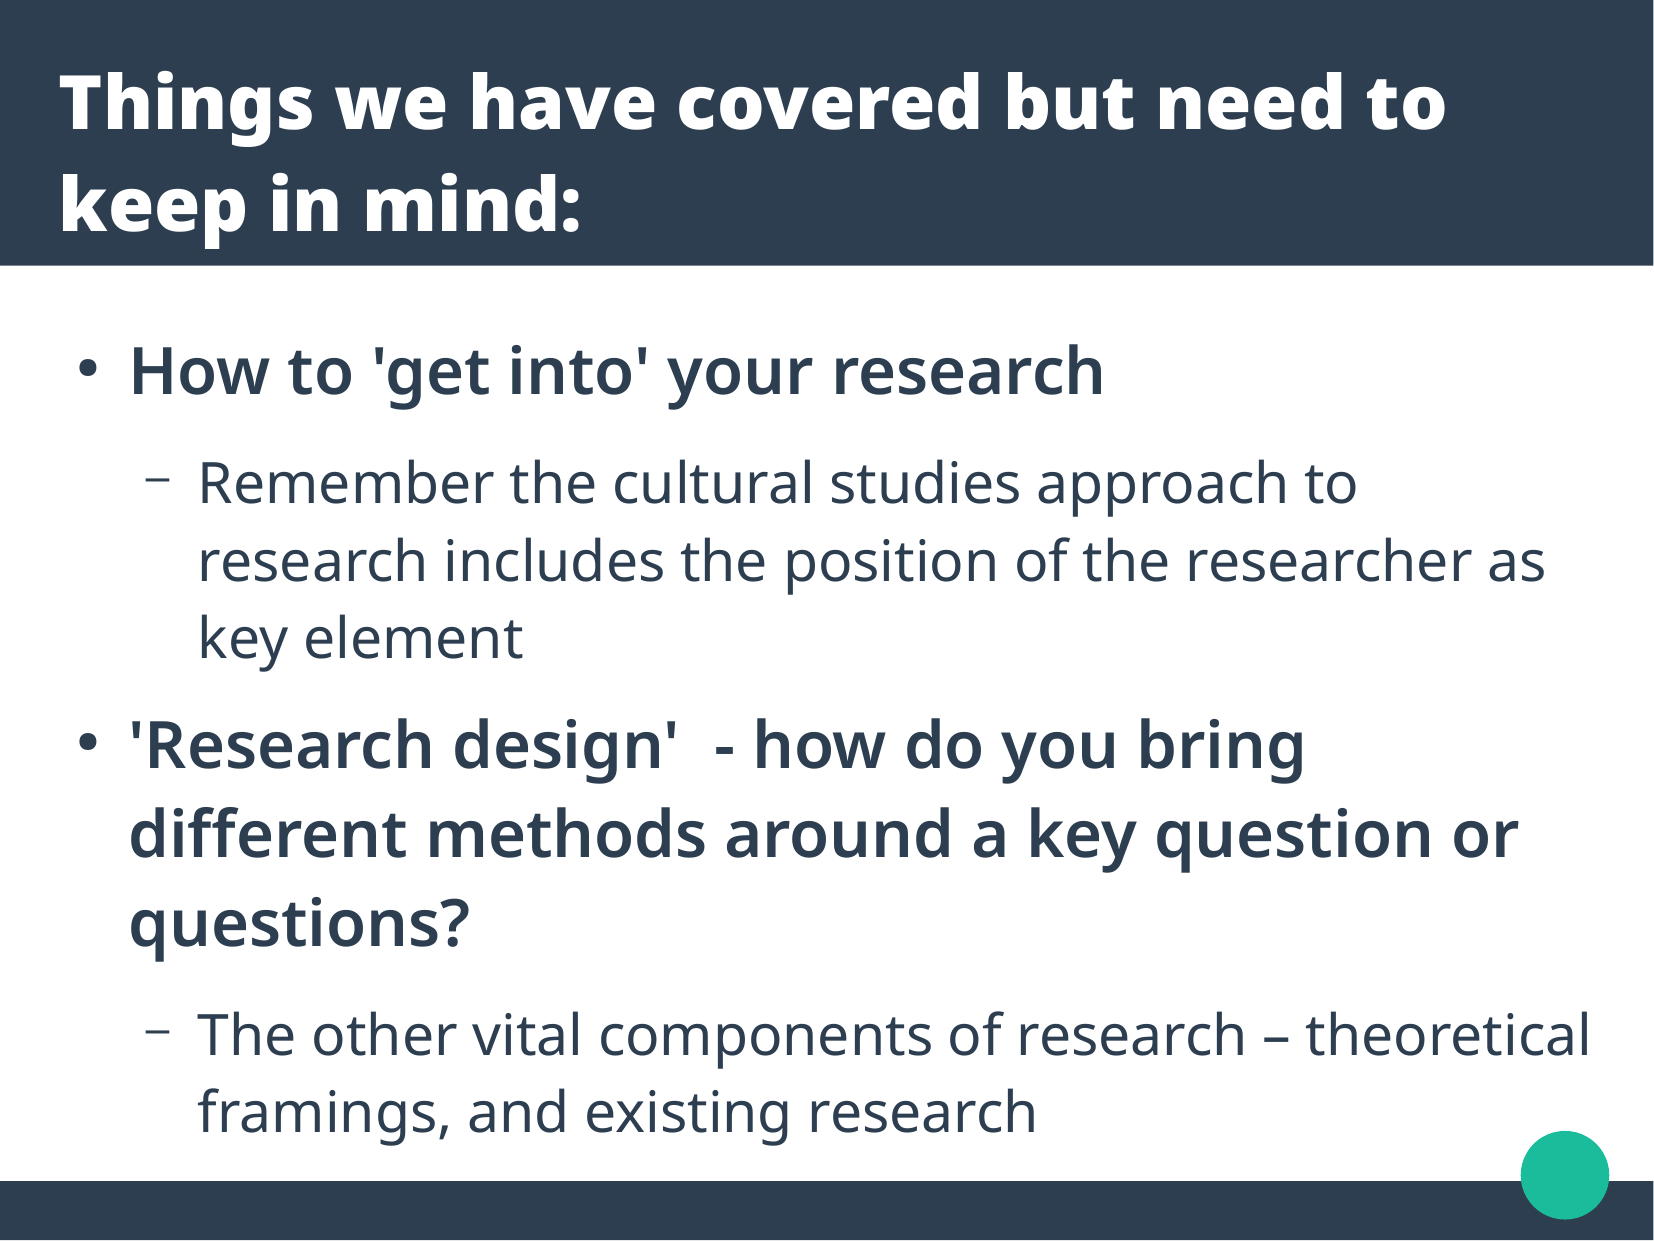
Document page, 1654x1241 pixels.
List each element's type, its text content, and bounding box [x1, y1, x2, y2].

title Things we have covered but need to keep in mind: [59, 49, 1595, 207]
list How to 'get into' your research Remember the cultural studies approach to research includes the position of the researcher as key element 'Research design' - how do you bring different methods around a key question or questions? The other vital components of research – theoretical framings, and existing research [59, 324, 1595, 1152]
